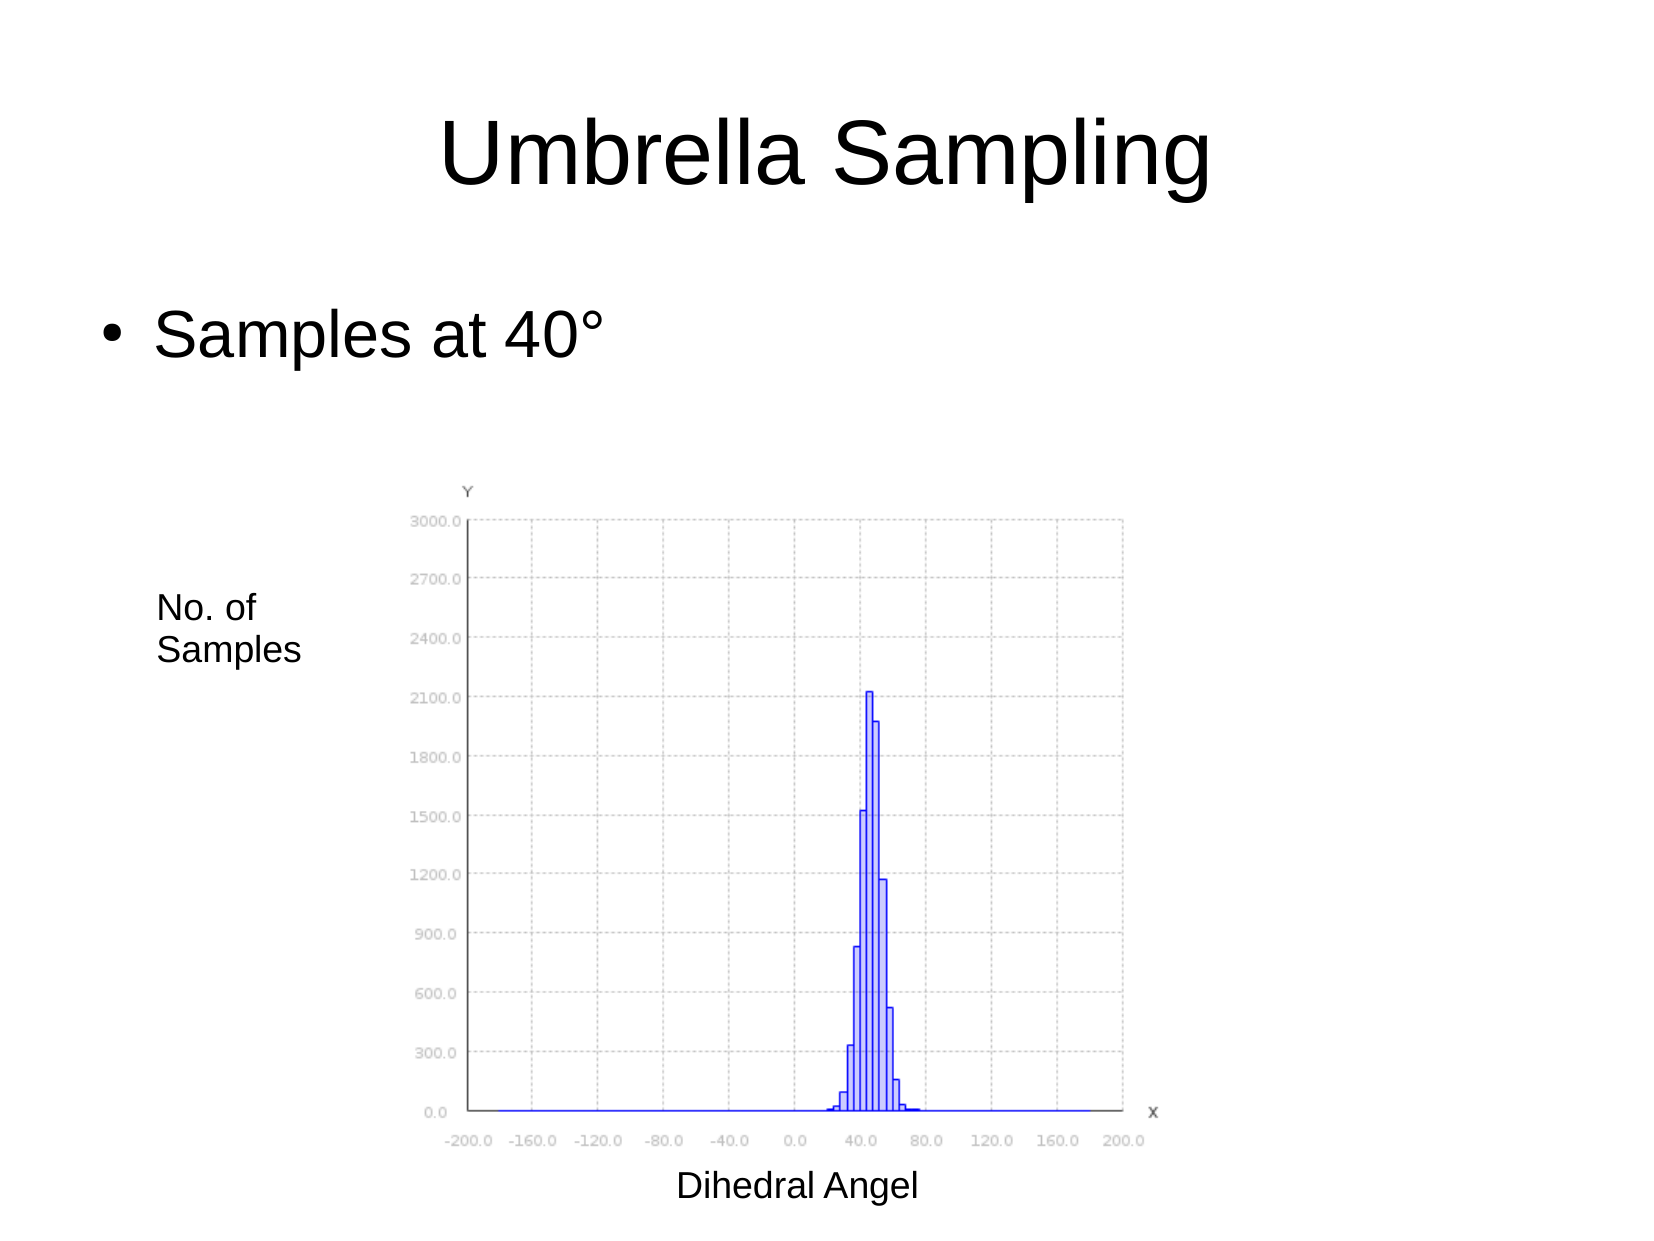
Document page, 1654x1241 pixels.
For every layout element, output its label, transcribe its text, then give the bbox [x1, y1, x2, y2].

picture [328, 1016, 1263, 1237]
text_box Dihedral Angel [661, 1157, 935, 1215]
list Samples at 40° [82, 296, 1538, 1016]
title Umbrella Sampling [82, 49, 1571, 257]
text_box No. of Samples [141, 578, 317, 678]
